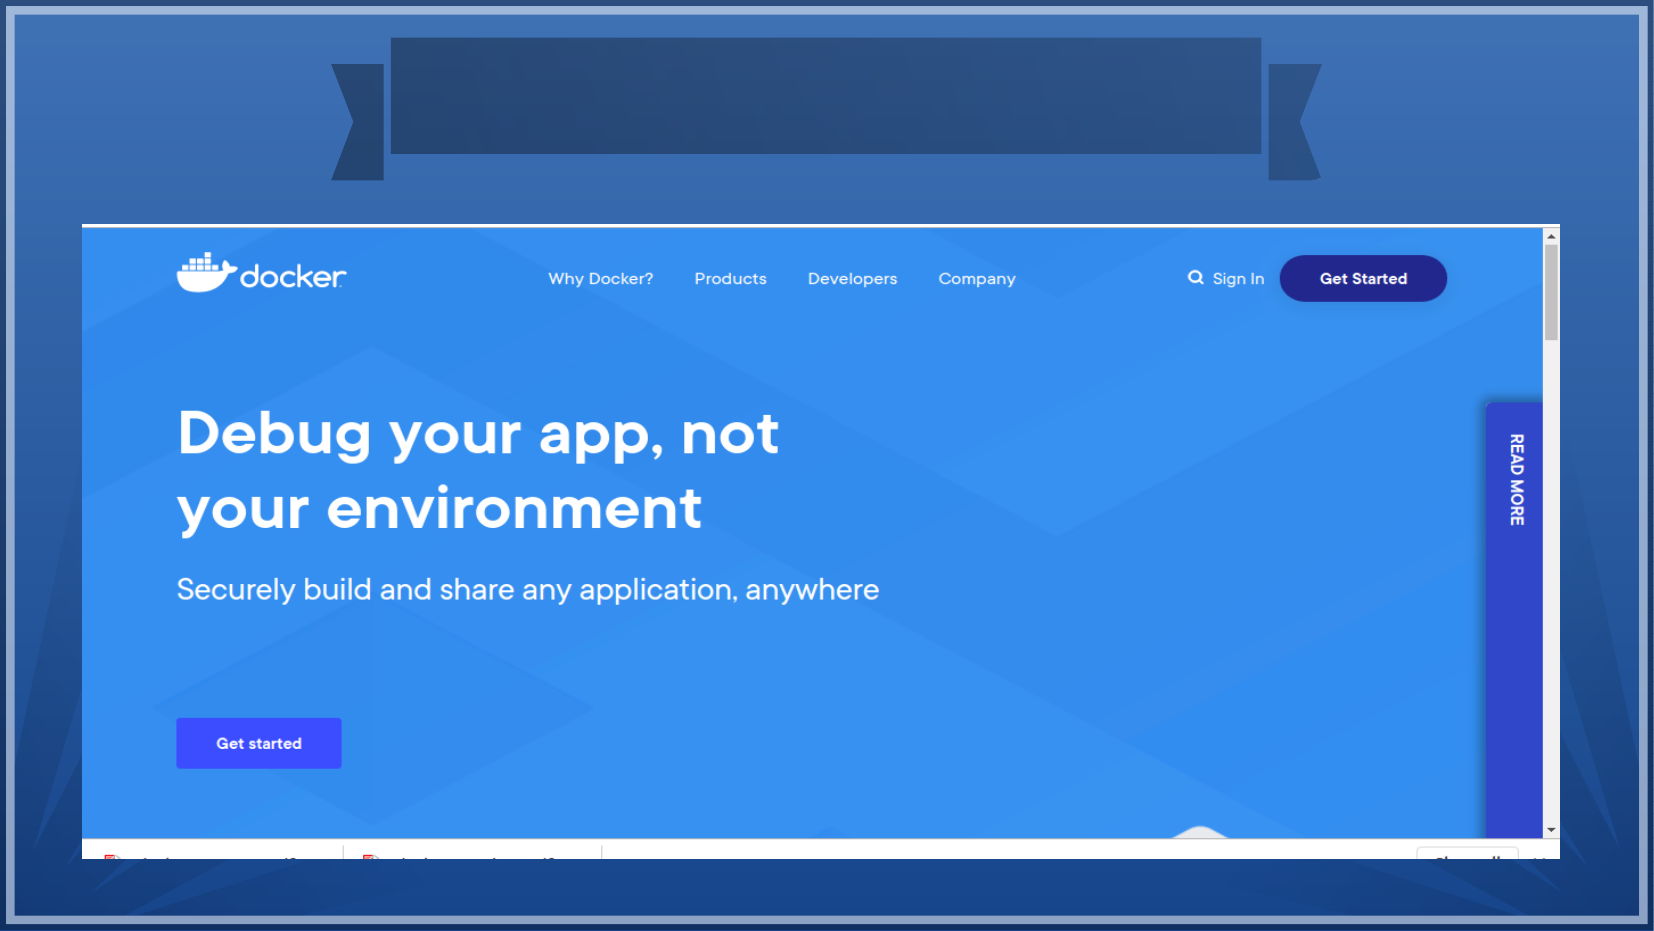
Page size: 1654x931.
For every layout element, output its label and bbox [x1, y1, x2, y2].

subtitle [82, 224, 1571, 848]
picture [82, 848, 1560, 859]
